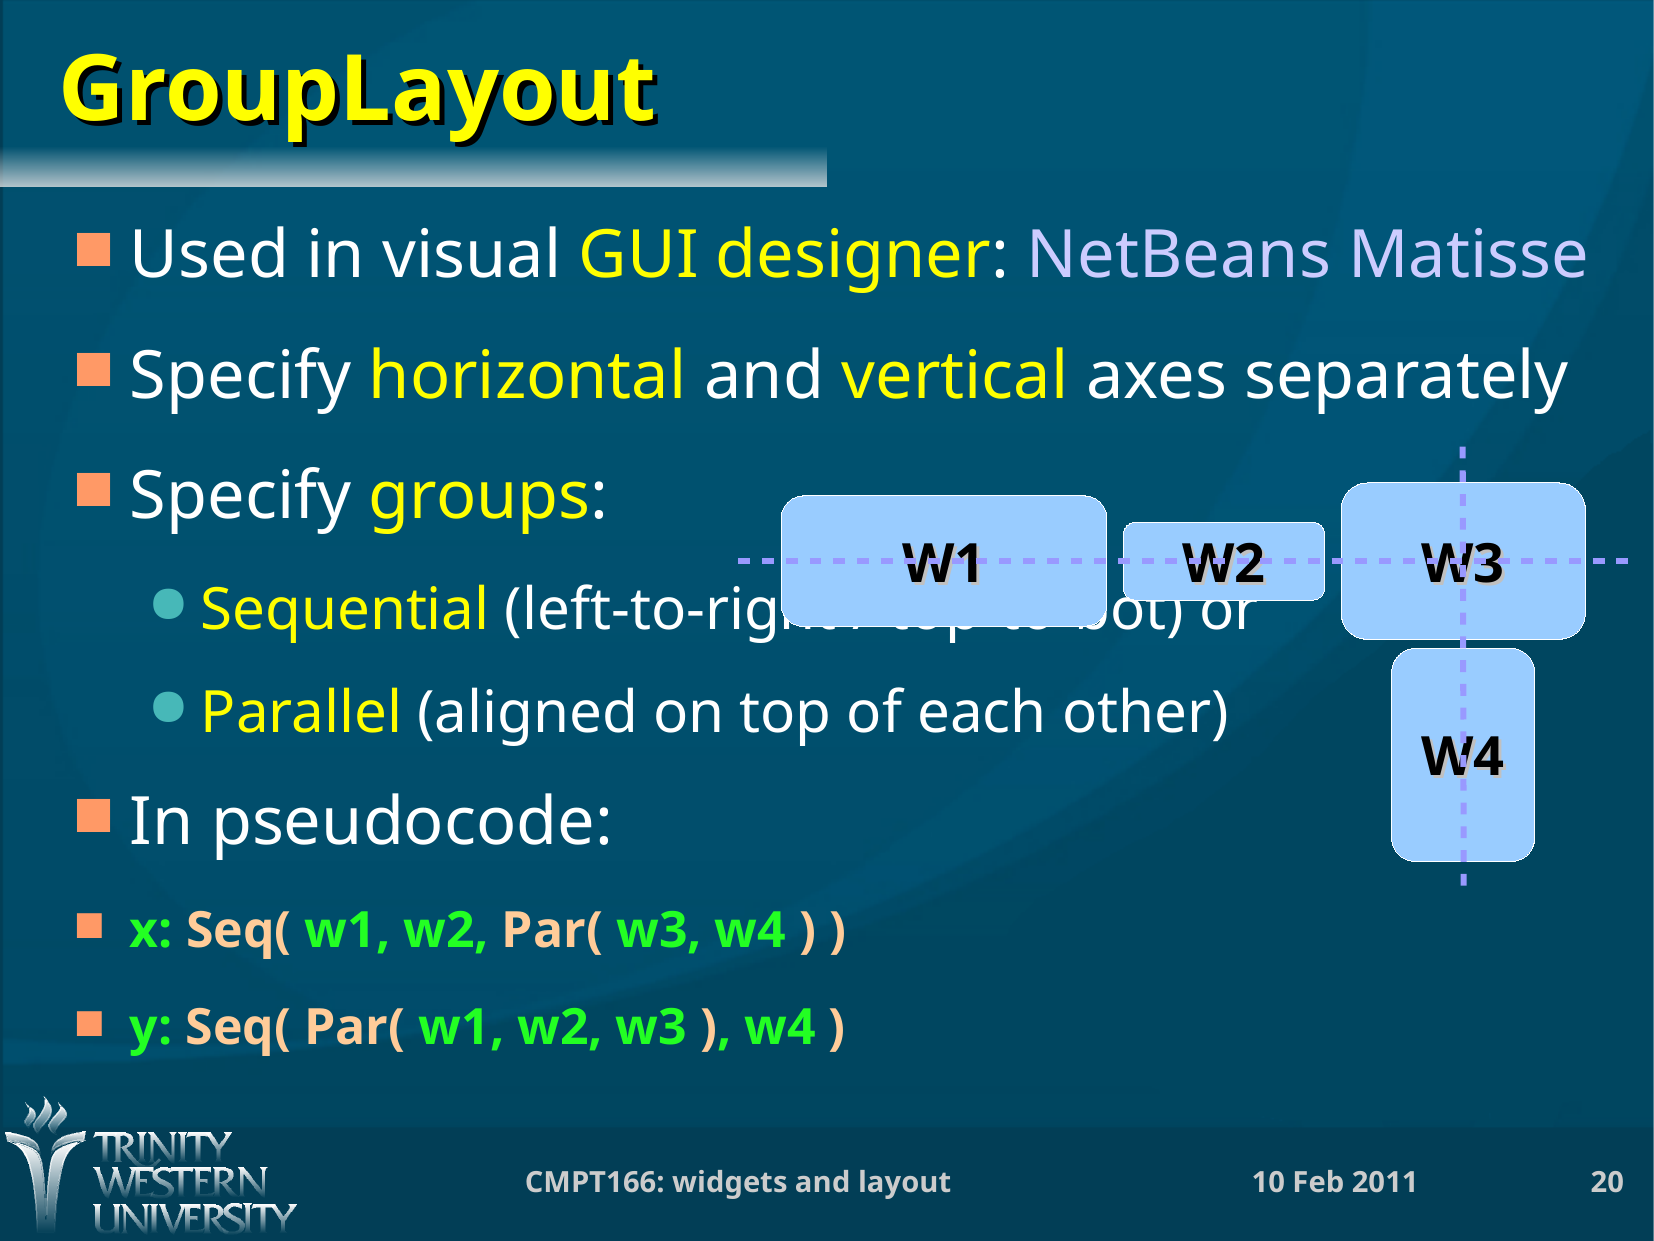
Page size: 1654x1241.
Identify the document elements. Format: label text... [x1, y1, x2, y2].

text_box W3 [1341, 482, 1586, 640]
text_box W4 [1391, 648, 1535, 862]
list Event classes are in package java.awt.event e.g., the ActionListener interface uses the actionPerformed() method on an ActionEvent object [0, 154, 827, 158]
text_box W1 [781, 495, 1107, 627]
title GroupLayout [59, 19, 1595, 148]
picture [38, 1227, 54, 1232]
text_box W2 [1123, 522, 1325, 601]
list Used in visual GUI designer: NetBeans Matisse Specify horizontal and vertical axes separately Specify groups: Sequential (left-to-right / top-to-bot) or Parallel (aligned on top of each other) In pseudocode: x: Seq( w1, w2, Par( w3, w4 ) ) y: Seq( Par( w1, w2, w3 ), w4 ) [59, 206, 1625, 1123]
